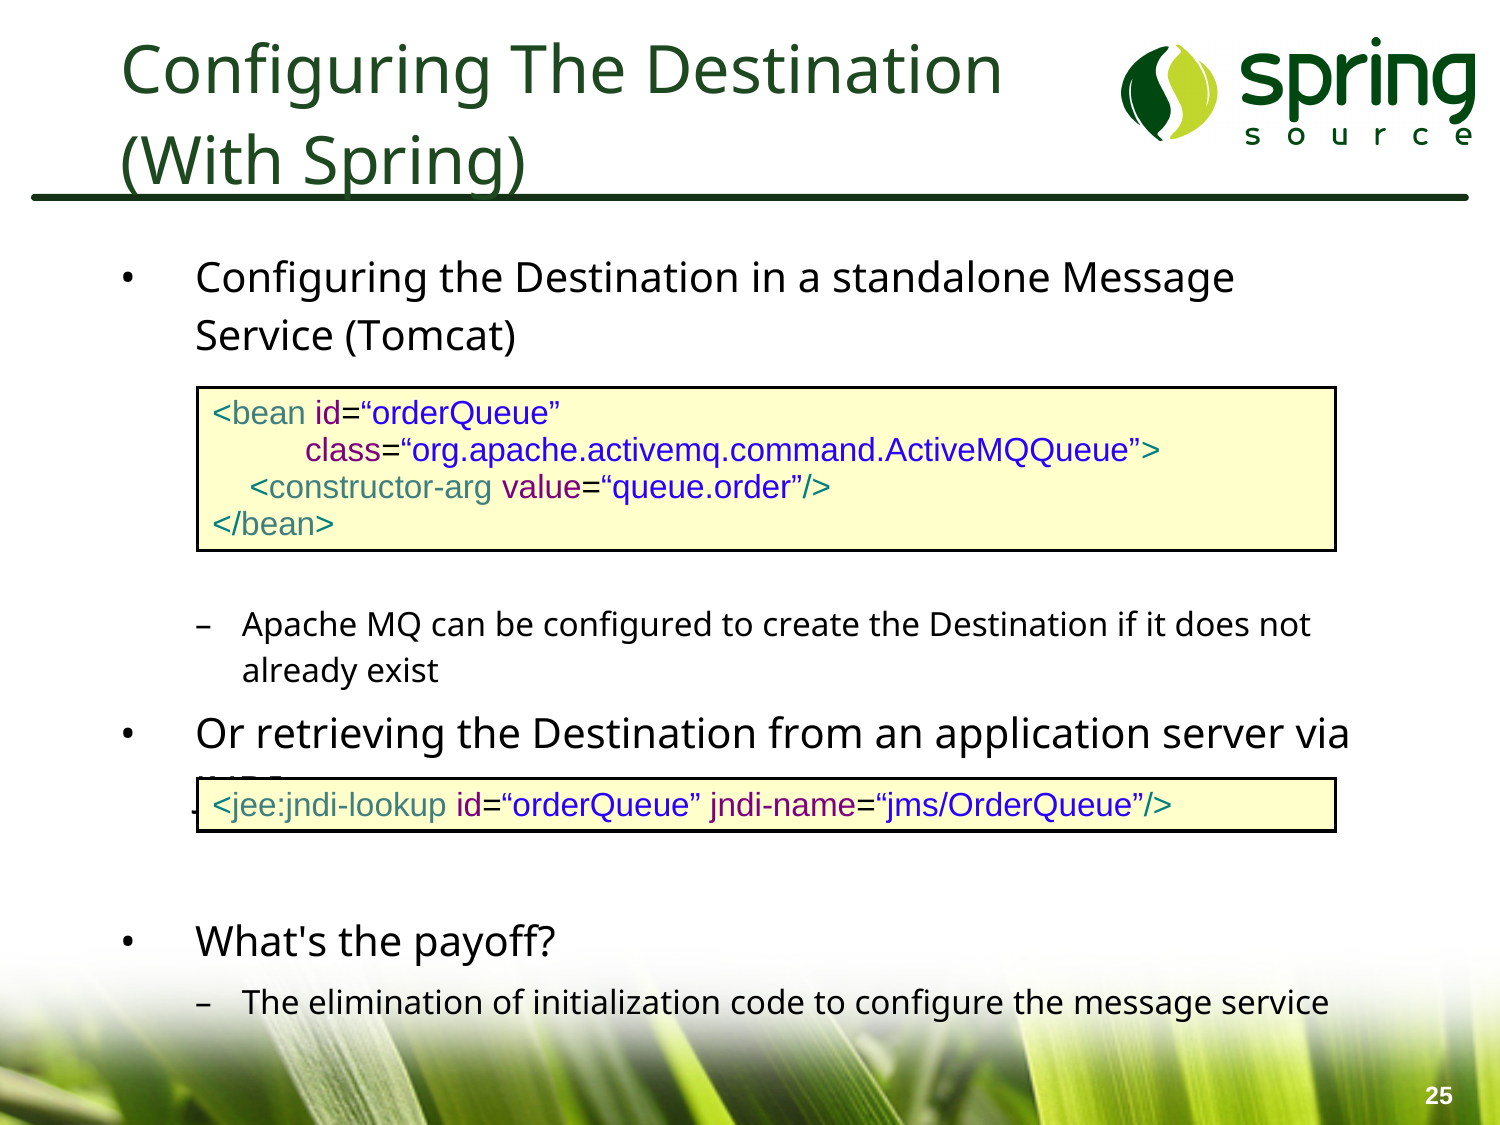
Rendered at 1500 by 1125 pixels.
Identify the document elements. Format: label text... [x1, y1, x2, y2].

picture [1315, 998, 1324, 1003]
picture [1138, 37, 1475, 145]
picture [830, 998, 840, 1012]
picture [1178, 998, 1188, 1012]
title Configuring The Destination (With Spring) [105, 15, 1138, 193]
picture [750, 998, 760, 1012]
picture [1273, 998, 1282, 1011]
picture [497, 998, 507, 1012]
picture [408, 1005, 416, 1012]
picture [791, 998, 800, 1003]
picture [285, 998, 294, 1003]
text_box <jee:jndi-lookup id=“orderQueue” jndi-name=“jms/OrderQueue”/> [197, 778, 1336, 832]
picture [990, 998, 999, 1003]
text_box <bean id=“orderQueue” class=“org.apache.activemq.command.ActiveMQQueue”> <constructor-arg value=“queue.order”/> </bean> [197, 387, 1336, 551]
list Configuring the Destination in a standalone Message Service (Tomcat) Apache MQ can be configured to create the Destination if it does not already exist Or retrieving the Destination from an application server via JNDI What's the payoff? The elimination of initialization code to configure the message service [105, 240, 1396, 998]
picture [957, 998, 966, 1012]
picture [935, 998, 945, 1012]
picture [771, 998, 781, 1012]
picture [1242, 998, 1251, 1003]
picture [685, 998, 695, 1012]
picture [313, 998, 322, 1003]
picture [595, 1005, 603, 1012]
picture [646, 1005, 654, 1012]
picture [1198, 998, 1207, 1003]
picture [448, 998, 458, 1012]
picture [1108, 998, 1117, 1003]
picture [0, 944, 1500, 1125]
picture [1050, 998, 1059, 1003]
picture [875, 998, 885, 1012]
picture [1159, 1005, 1167, 1012]
